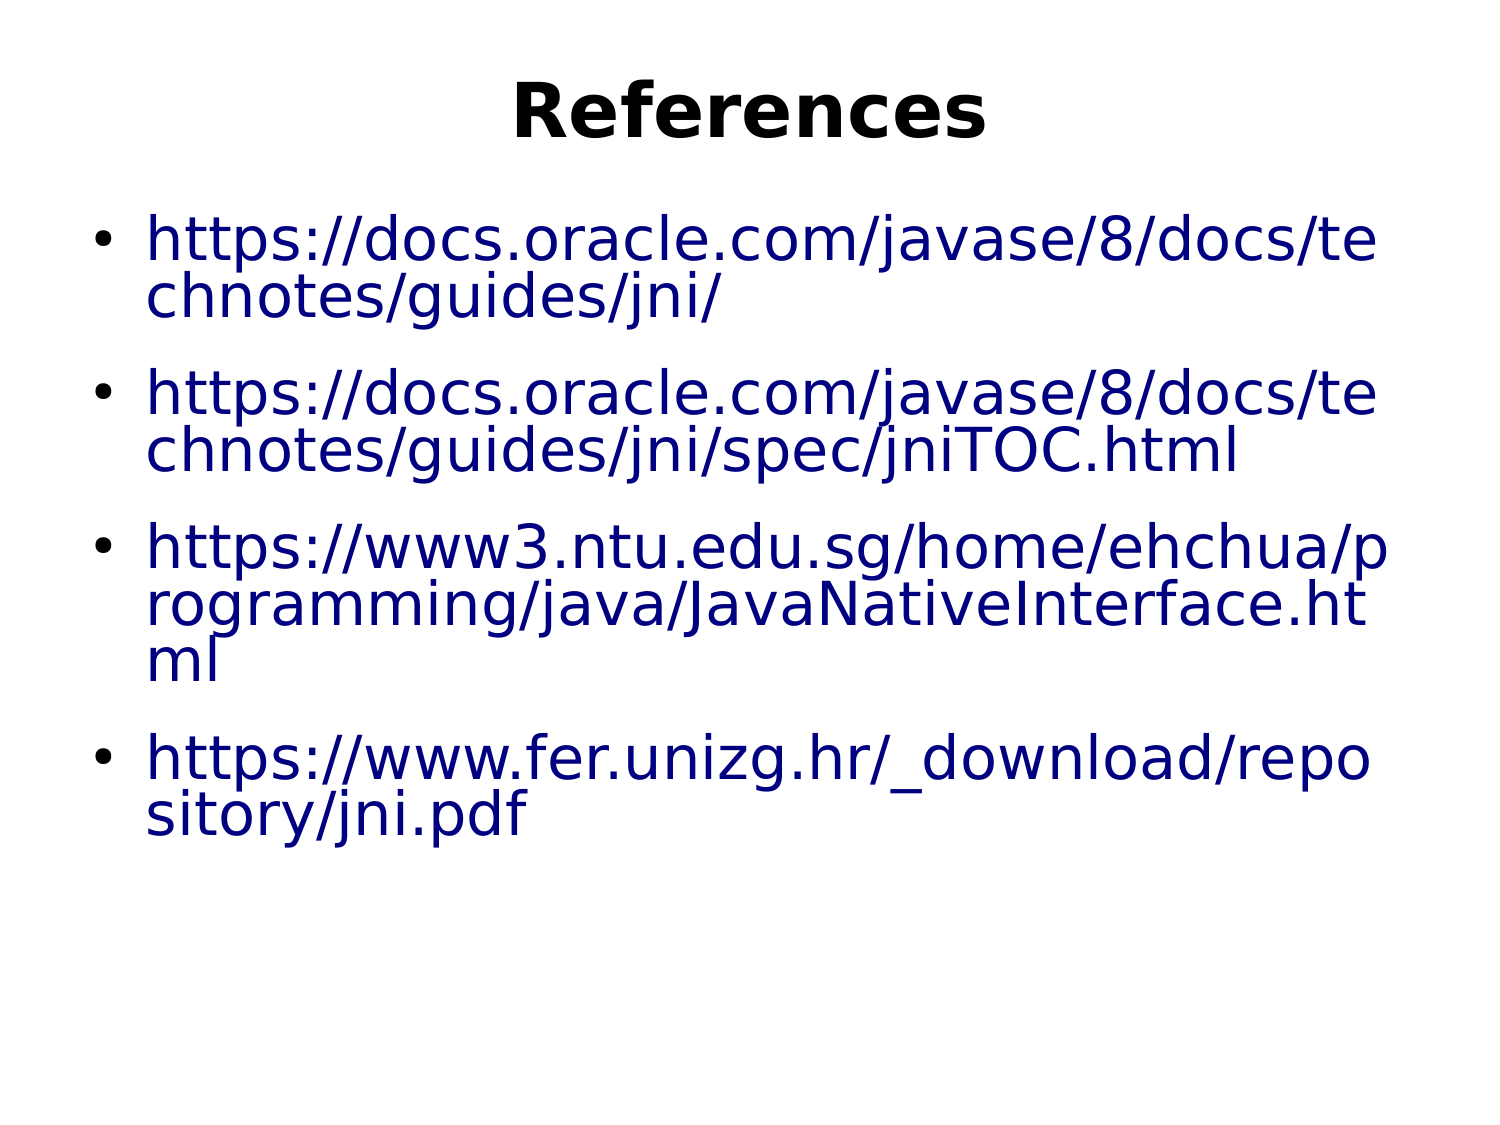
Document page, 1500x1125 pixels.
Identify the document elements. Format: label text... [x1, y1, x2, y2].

title References [75, 44, 1425, 177]
list https://docs.oracle.com/javase/8/docs/technotes/guides/jni/ https://docs.oracle.com/javase/8/docs/technotes/guides/jni/spec/jniTOC.html https://www3.ntu.edu.sg/home/ehchua/programming/java/JavaNativeInterface.html https://www.fer.unizg.hr/_download/repository/jni.pdf [75, 204, 1395, 1075]
